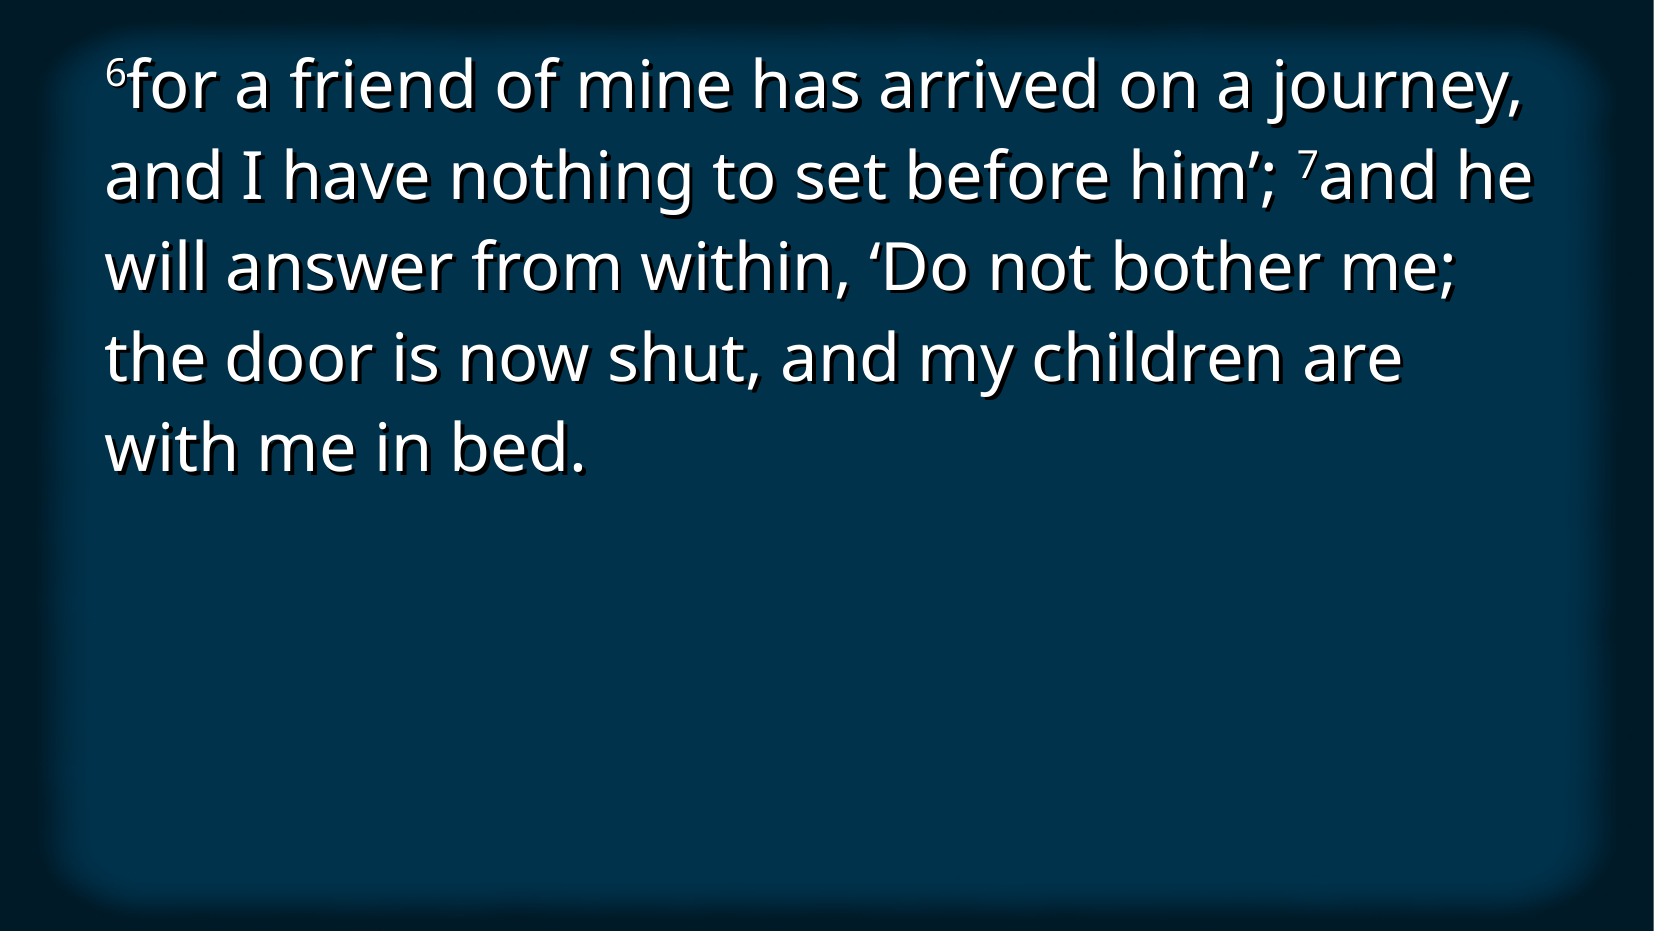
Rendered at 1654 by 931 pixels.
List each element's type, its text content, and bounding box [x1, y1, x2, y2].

text_box 6for a friend of mine has arrived on a journey, and I have nothing to set before him’; 7and he will answer from within, ‘Do not bother me; the door is now shut, and my children are with me in bed. [90, 30, 1561, 489]
picture [0, 0, 1654, 931]
